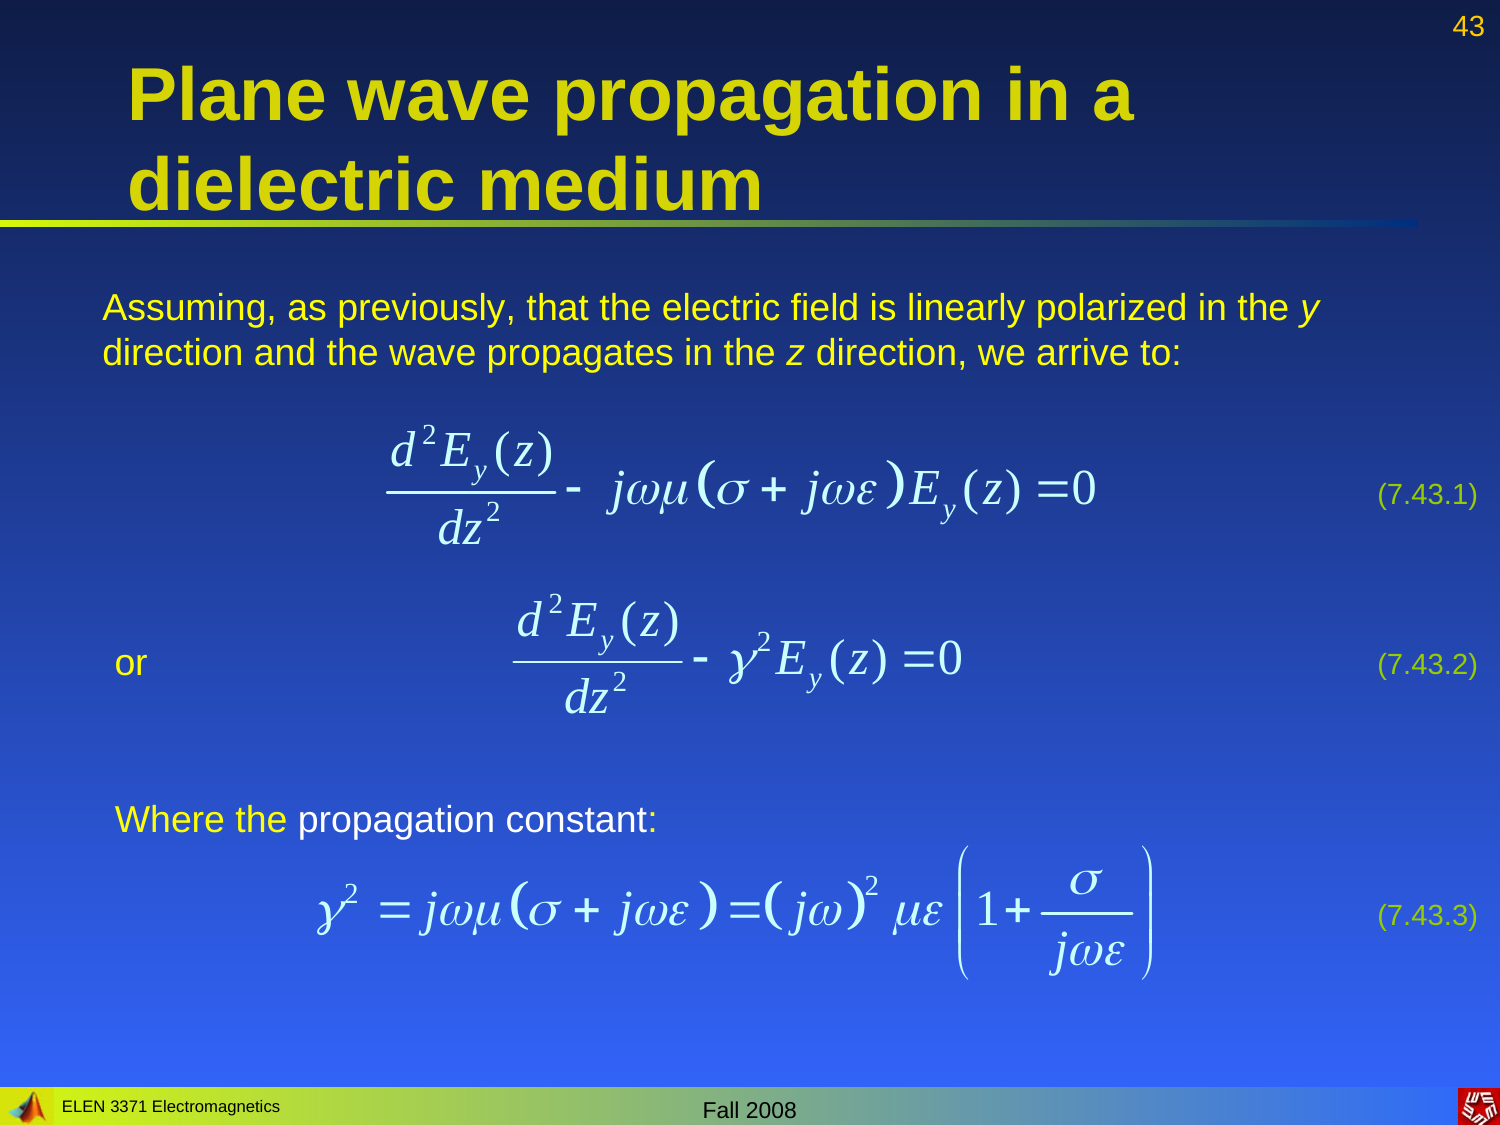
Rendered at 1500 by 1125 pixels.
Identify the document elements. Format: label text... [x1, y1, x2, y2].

picture [0, 1087, 54, 1125]
title Plane wave propagation in a dielectric medium [112, 37, 1388, 201]
text_box Assuming, as previously, that the electric field is linearly polarized in the y direction and the wave propagates in the z direction, we arrive to: [87, 274, 1426, 381]
chart [505, 582, 972, 726]
chart [378, 412, 1105, 556]
text_box (7.43.1) [1362, 468, 1500, 519]
picture [1458, 1088, 1500, 1125]
text_box (7.43.3) [1362, 889, 1500, 940]
chart [307, 837, 1169, 990]
text_box (7.43.2) [1362, 637, 1500, 688]
text_box or [99, 629, 238, 691]
text_box Where the propagation constant: [99, 787, 726, 848]
